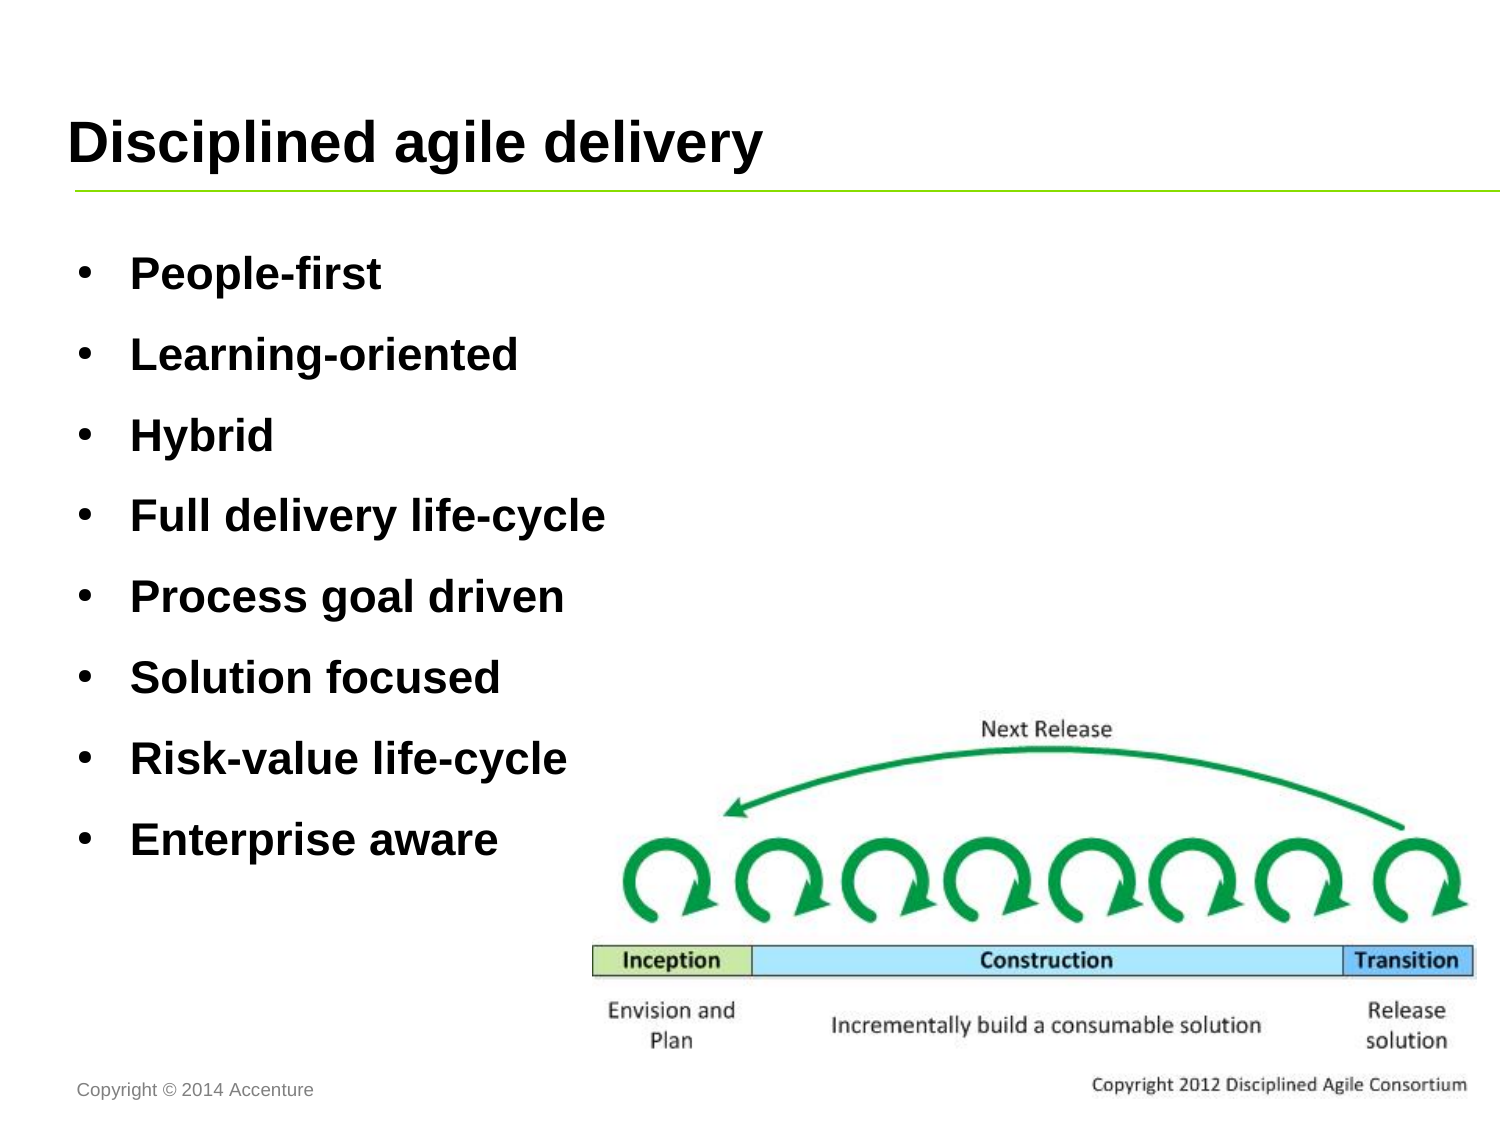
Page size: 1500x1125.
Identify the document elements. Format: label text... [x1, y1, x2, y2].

title Disciplined agile delivery [67, 94, 1418, 189]
list People-first Learning-oriented Hybrid Full delivery life-cycle Process goal driven Solution focused Risk-value life-cycle Enterprise aware [59, 248, 1409, 1004]
picture [592, 710, 1477, 1099]
